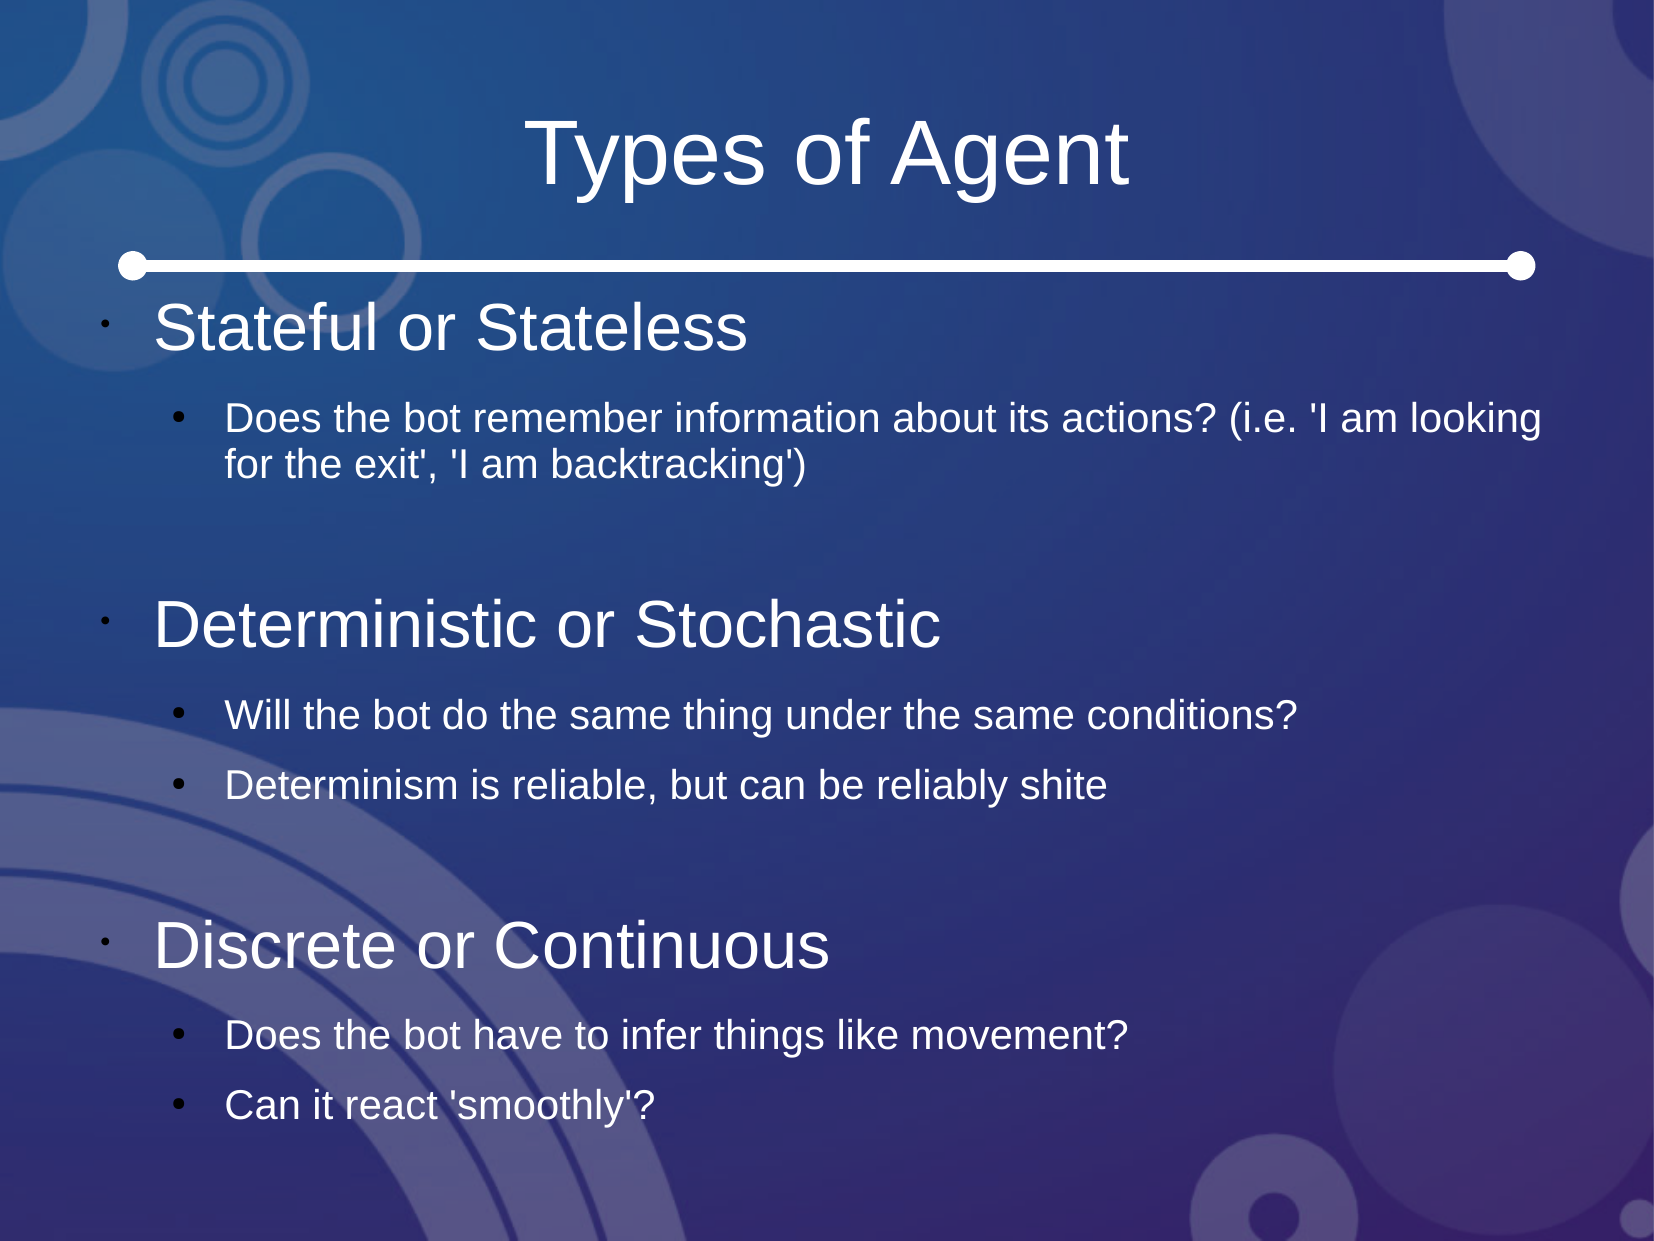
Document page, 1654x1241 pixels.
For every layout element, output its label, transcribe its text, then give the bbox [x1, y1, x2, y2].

title Types of Agent [82, 49, 1571, 257]
list Stateful or Stateless Does the bot remember information about its actions? (i.e. 'I am looking for the exit', 'I am backtracking') Deterministic or Stochastic Will the bot do the same thing under the same conditions? Determinism is reliable, but can be reliably shite Discrete or Continuous Does the bot have to infer things like movement? Can it react 'smoothly'? [82, 290, 1571, 1129]
